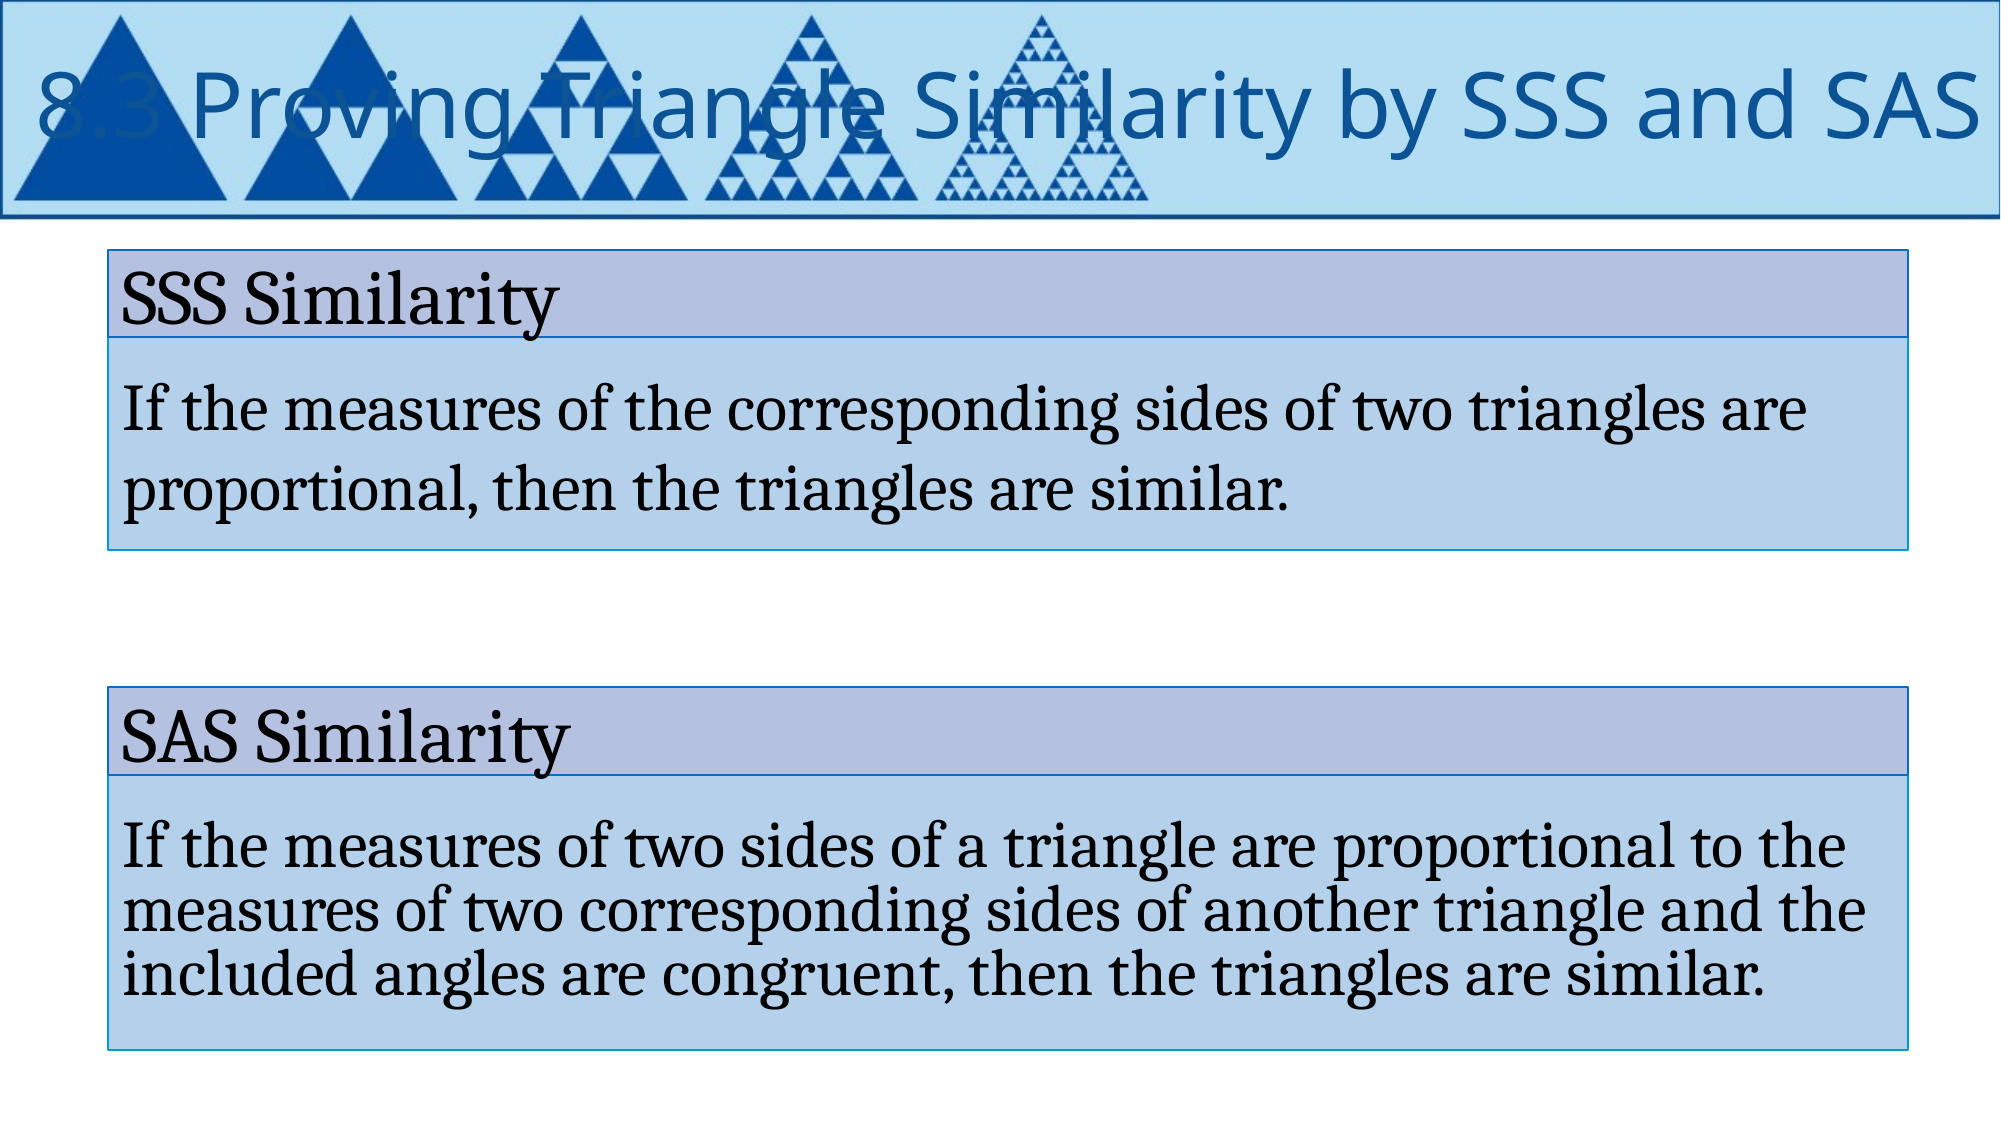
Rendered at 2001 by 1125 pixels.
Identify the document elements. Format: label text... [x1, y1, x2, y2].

text_box SAS Similarity [107, 687, 1908, 775]
text_box If the measures of the corresponding sides of two triangles are proportional, then the triangles are similar. [107, 338, 1908, 550]
picture [0, 0, 2001, 1125]
title 8.3 Proving Triangle Similarity by SSS and SAS [0, 0, 2000, 218]
text_box SSS Similarity [107, 249, 1908, 338]
text_box If the measures of two sides of a triangle are proportional to the measures of two corresponding sides of another triangle and the included angles are congruent, then the triangles are similar. [107, 775, 1908, 1050]
